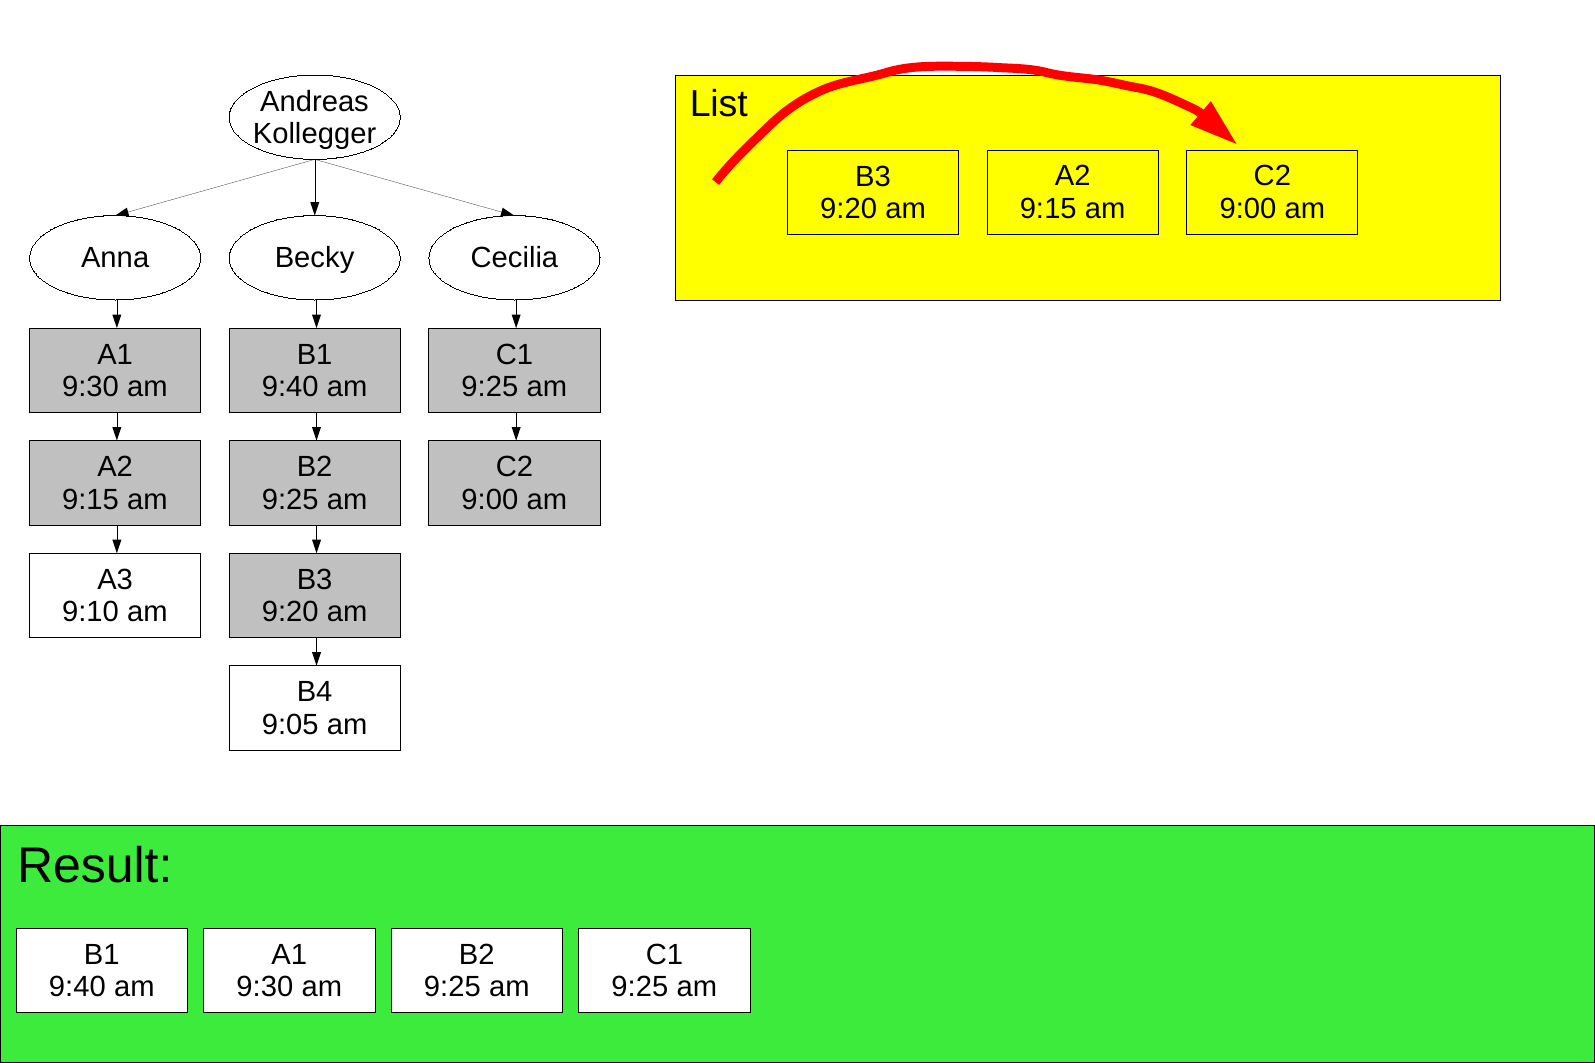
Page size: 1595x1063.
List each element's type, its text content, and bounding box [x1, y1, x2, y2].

text_box B3 9:20 am [787, 150, 959, 235]
text_box B1 9:40 am [229, 328, 401, 413]
text_box A2 9:15 am [29, 440, 201, 526]
text_box [763, 75, 853, 124]
text_box Cecilia [428, 215, 601, 301]
text_box Result: [2, 829, 188, 901]
text_box Becky [229, 215, 401, 301]
text_box A2 9:15 am [987, 150, 1159, 235]
text_box C2 9:00 am [428, 440, 601, 526]
text_box B2 9:25 am [391, 928, 563, 1013]
text_box [0, 825, 1595, 1063]
text_box B3 9:20 am [229, 553, 401, 638]
text_box B2 9:25 am [229, 440, 401, 526]
text_box List [675, 75, 763, 132]
text_box [675, 75, 1501, 301]
text_box A1 9:30 am [203, 928, 376, 1013]
text_box C1 9:25 am [428, 328, 601, 413]
text_box B4 9:05 am [229, 665, 401, 751]
text_box Andreas Kollegger [229, 75, 401, 160]
text_box A1 9:30 am [29, 328, 201, 413]
text_box B1 9:40 am [16, 928, 188, 1013]
text_box C1 9:25 am [578, 928, 751, 1013]
text_box A3 9:10 am [29, 553, 201, 638]
text_box C2 9:00 am [1186, 150, 1358, 235]
text_box Anna [29, 215, 201, 301]
